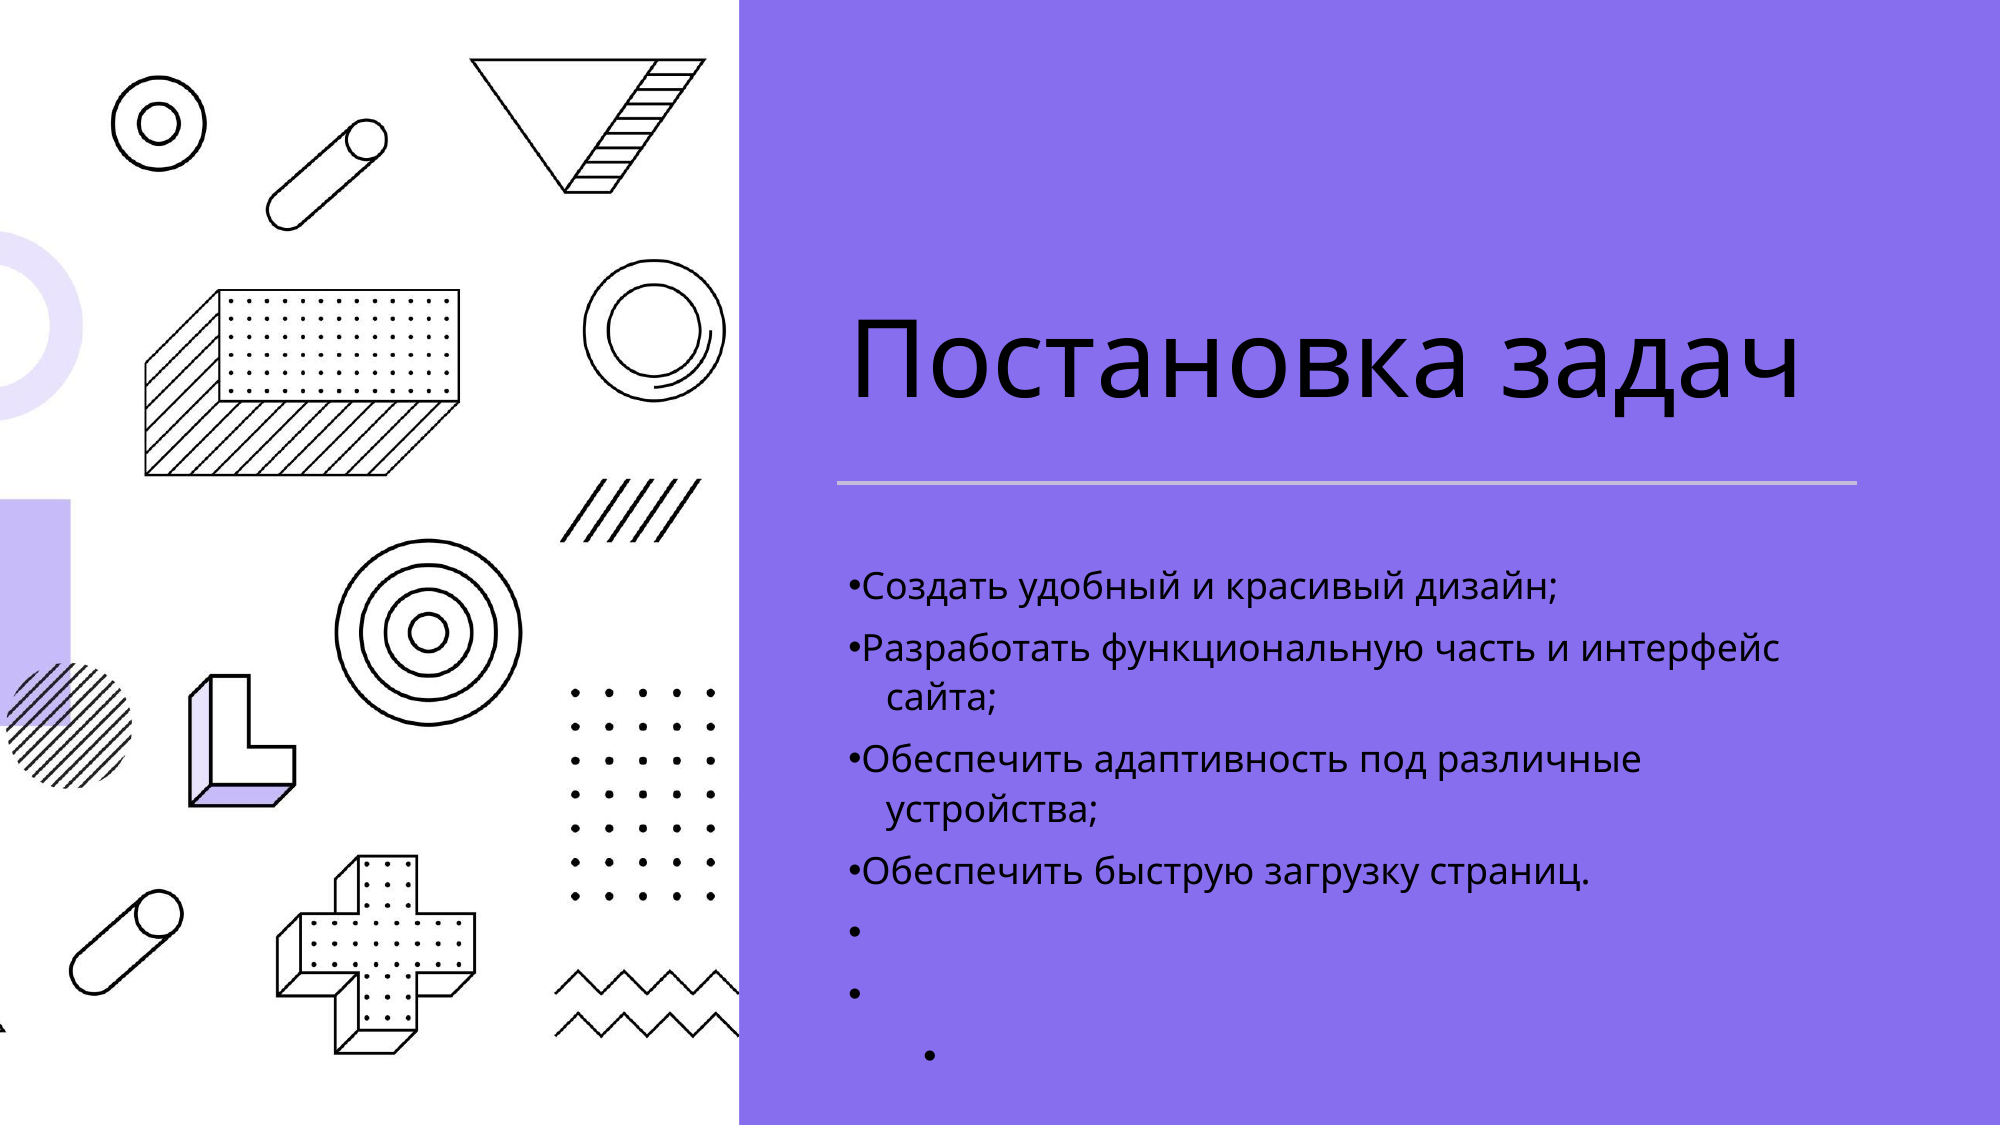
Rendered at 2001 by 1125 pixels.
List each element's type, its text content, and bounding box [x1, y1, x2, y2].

picture [0, 0, 740, 1125]
text_box [740, 0, 2000, 1125]
title Постановка задач [833, 176, 1863, 429]
text_box ​Создать удобный и красивый дизайн; Разработать функциональную часть и интерфейс сайта; Обеспечить адаптивность под различные устройства; Обеспечить быструю загрузку страниц. [833, 549, 1863, 1014]
